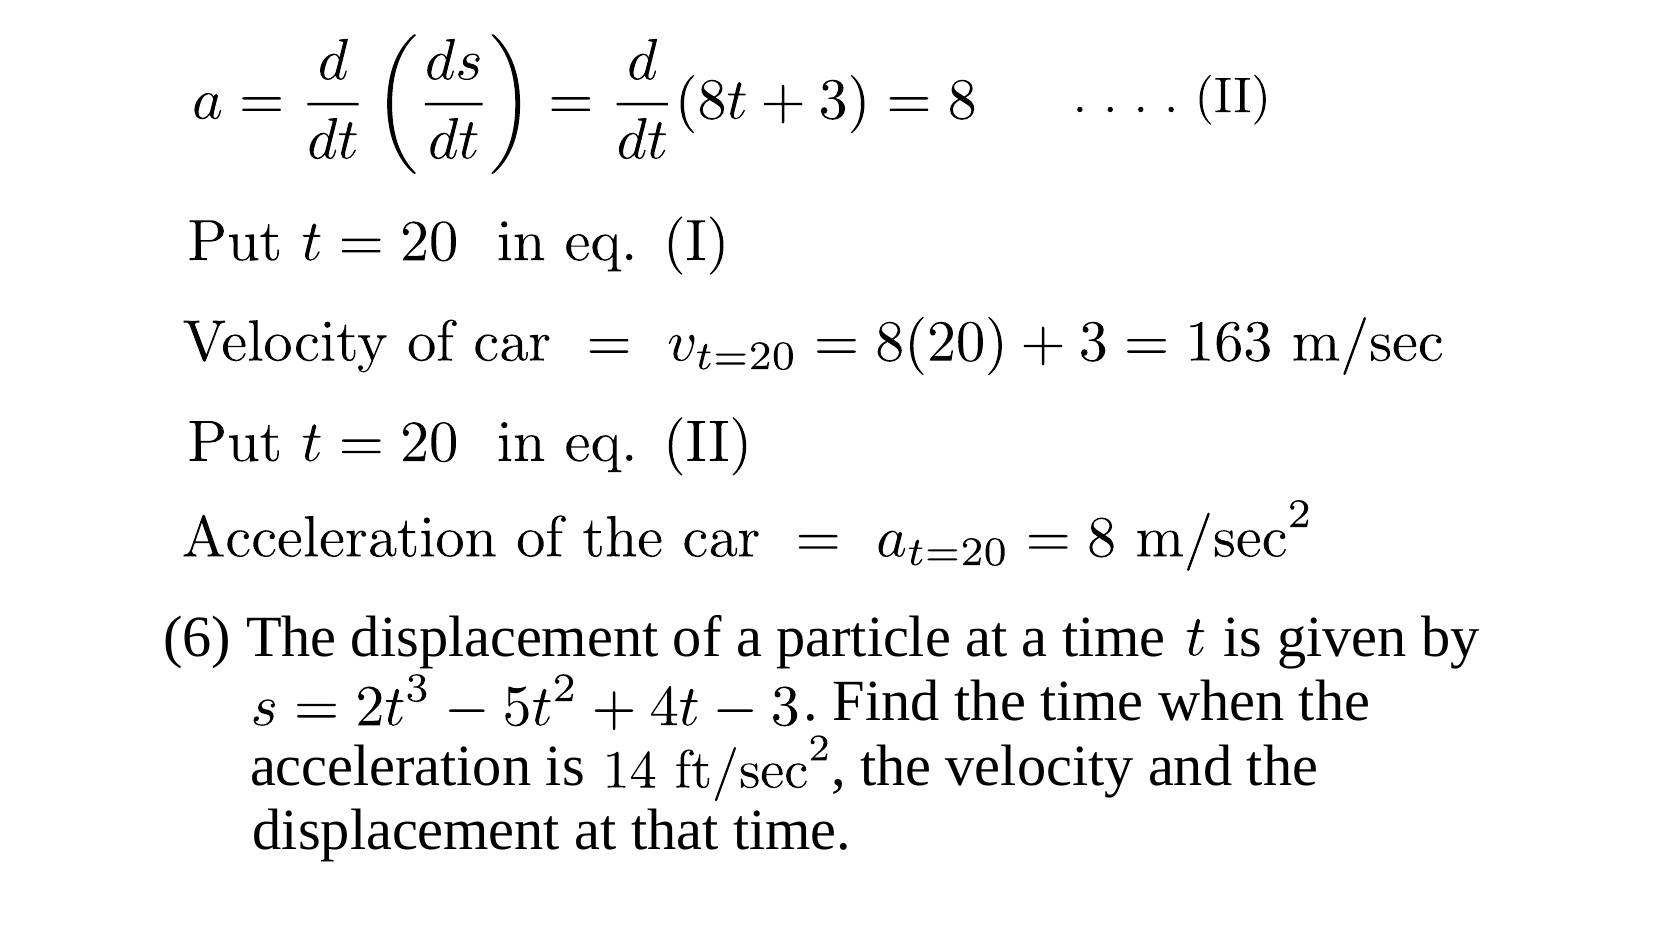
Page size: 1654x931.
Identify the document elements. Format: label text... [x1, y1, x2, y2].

text_box [253, 674, 798, 731]
text_box [189, 216, 724, 275]
text_box [194, 34, 975, 174]
text_box [183, 500, 1309, 571]
text_box [1186, 618, 1205, 657]
text_box [189, 417, 747, 476]
title (6) The displacement of a particle at a time is given by . Find the time when the acceleration is , the velocity and the displacement at that time. [47, 37, 1607, 931]
text_box [183, 316, 1443, 376]
text_box [1075, 74, 1266, 125]
text_box [605, 735, 828, 802]
